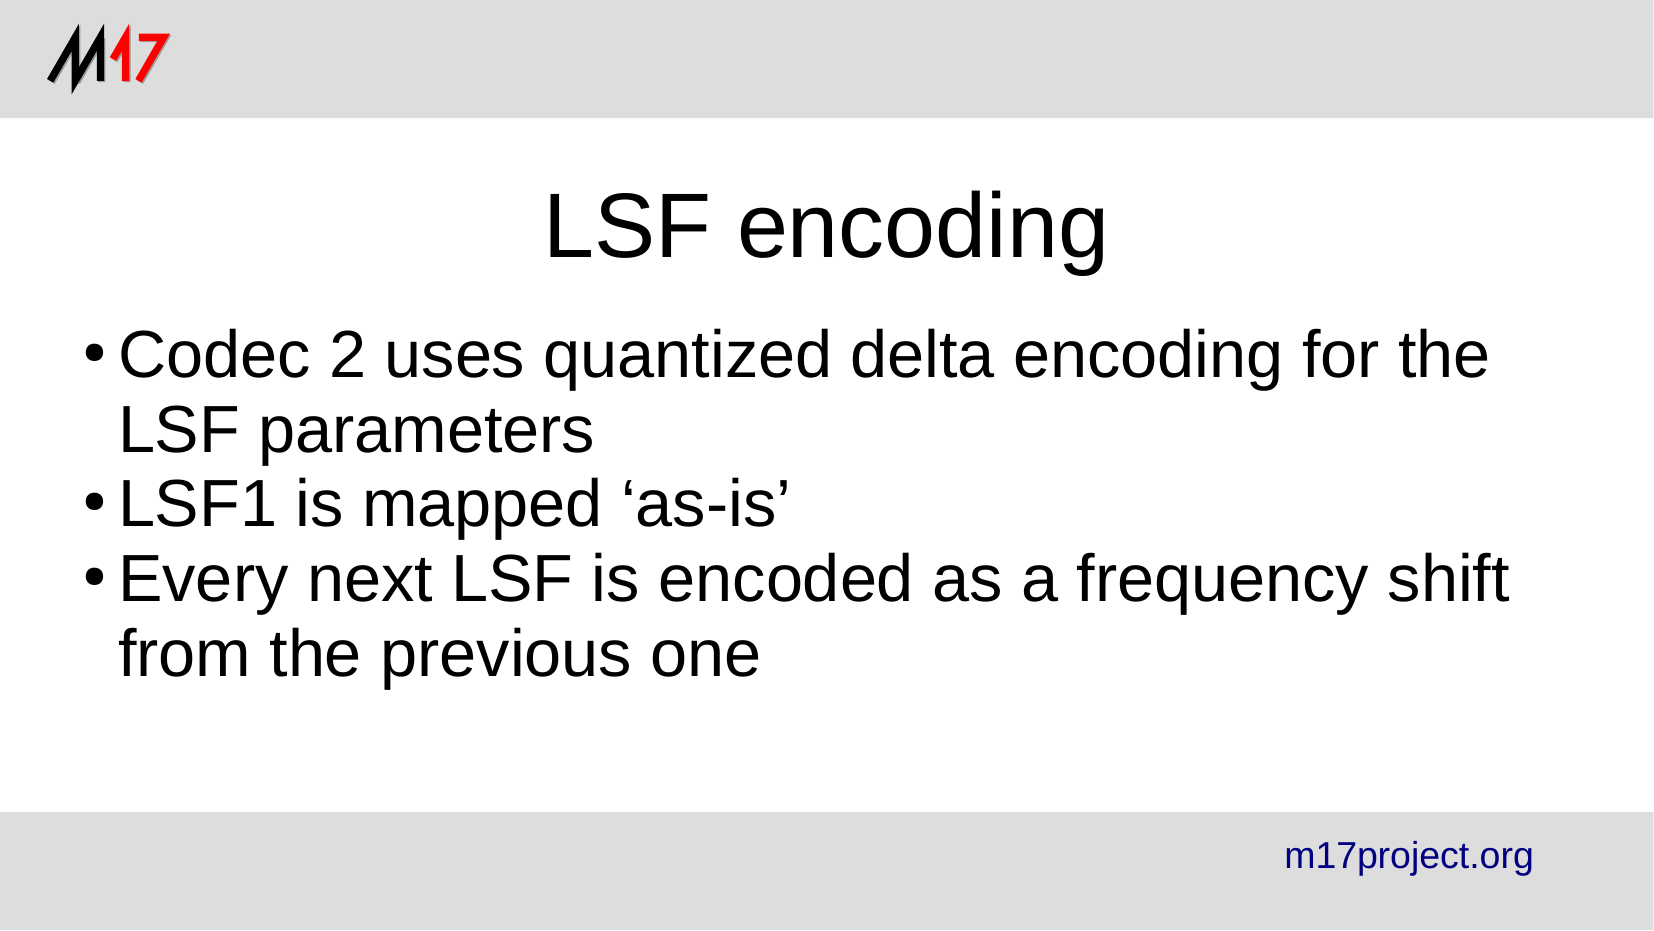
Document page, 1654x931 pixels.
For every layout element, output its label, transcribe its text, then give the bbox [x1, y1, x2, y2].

subtitle Codec 2 uses quantized delta encoding for the LSF parameters LSF1 is mapped ‘as-is’ Every next LSF is encoded as a frequency shift from the previous one [82, 316, 1571, 812]
text_box [0, 812, 1654, 931]
text_box [0, 0, 1654, 119]
title LSF encoding [82, 147, 1571, 303]
text_box m17project.org [1269, 826, 1654, 897]
picture [39, 16, 178, 102]
